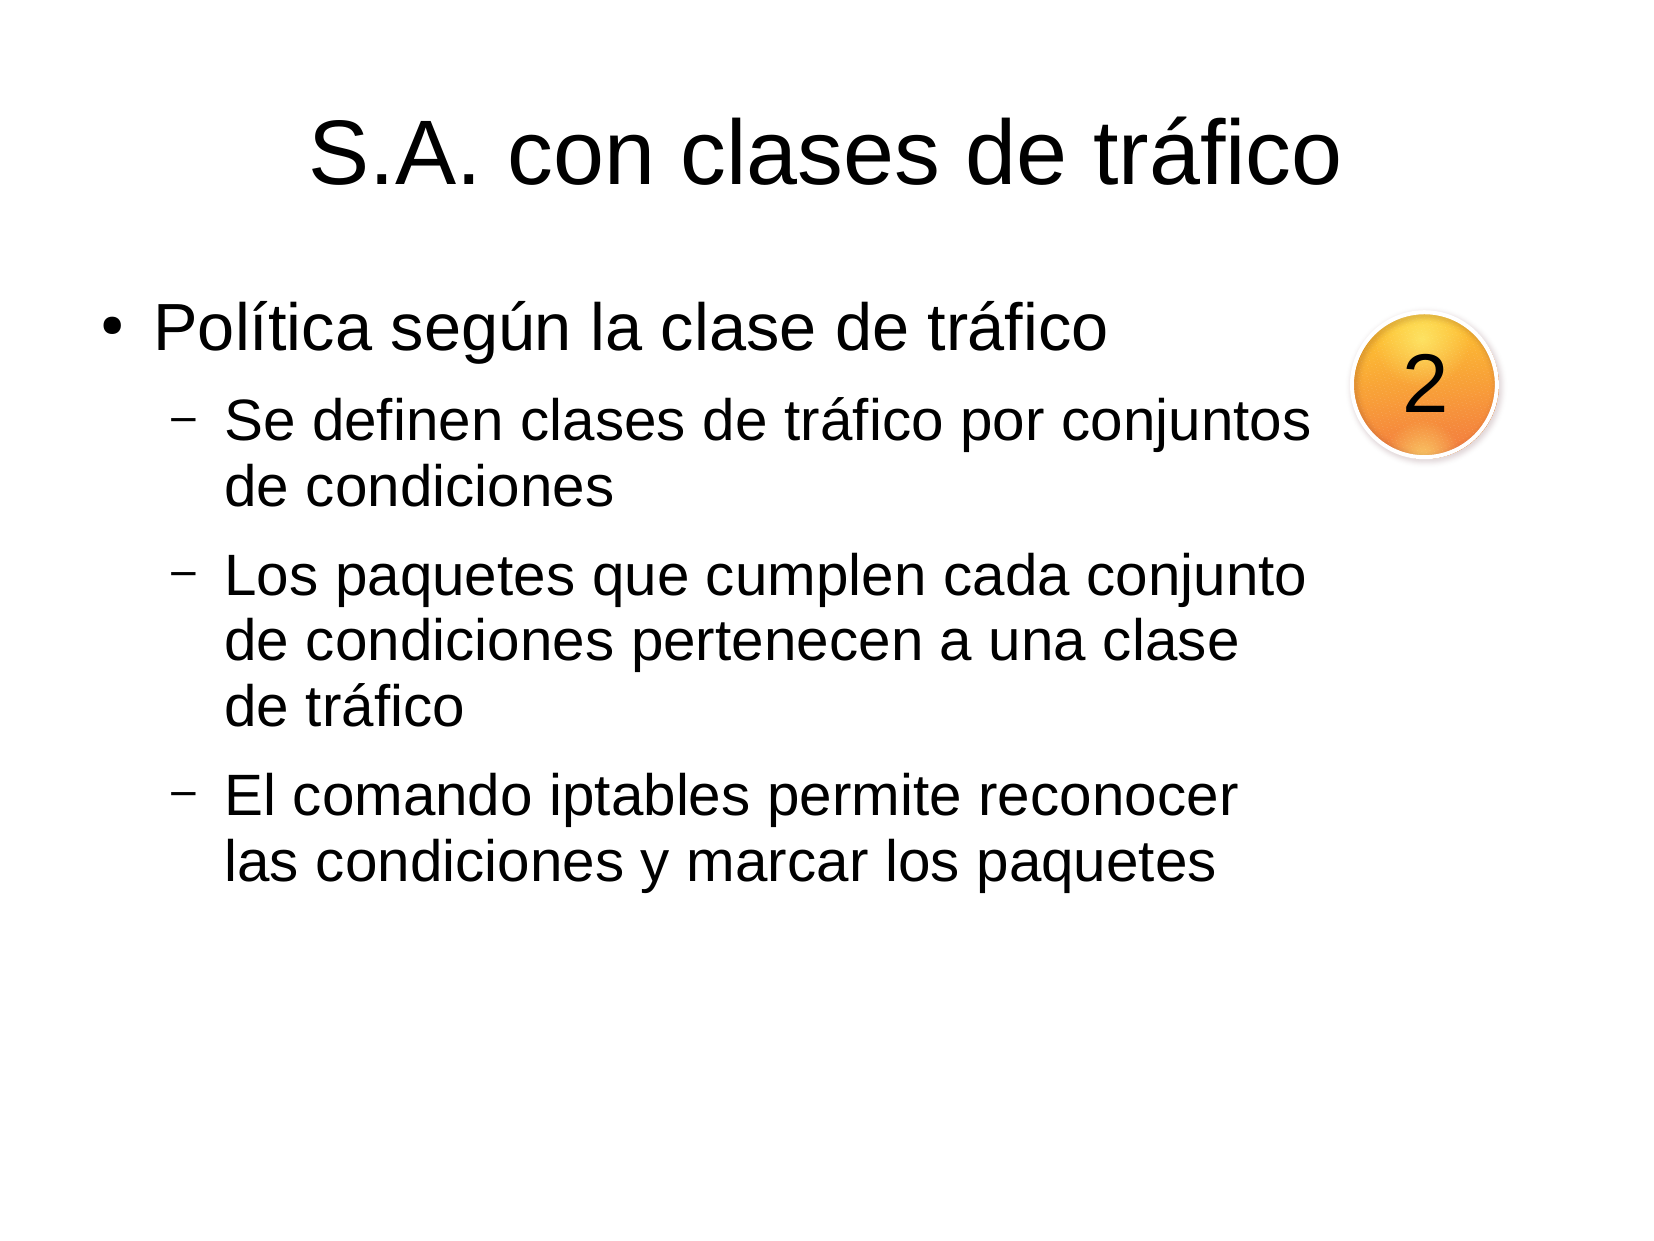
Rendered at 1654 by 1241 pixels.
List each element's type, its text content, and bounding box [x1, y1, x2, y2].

picture [1340, 296, 1511, 472]
title S.A. con clases de tráfico [82, 49, 1571, 257]
list Política según la clase de tráfico Se definen clases de tráfico por conjuntos de condiciones Los paquetes que cumplen cada conjunto de condiciones pertenecen a una clase de tráfico El comando iptables permite reconocer las condiciones y marcar los paquetes [82, 290, 1323, 1010]
